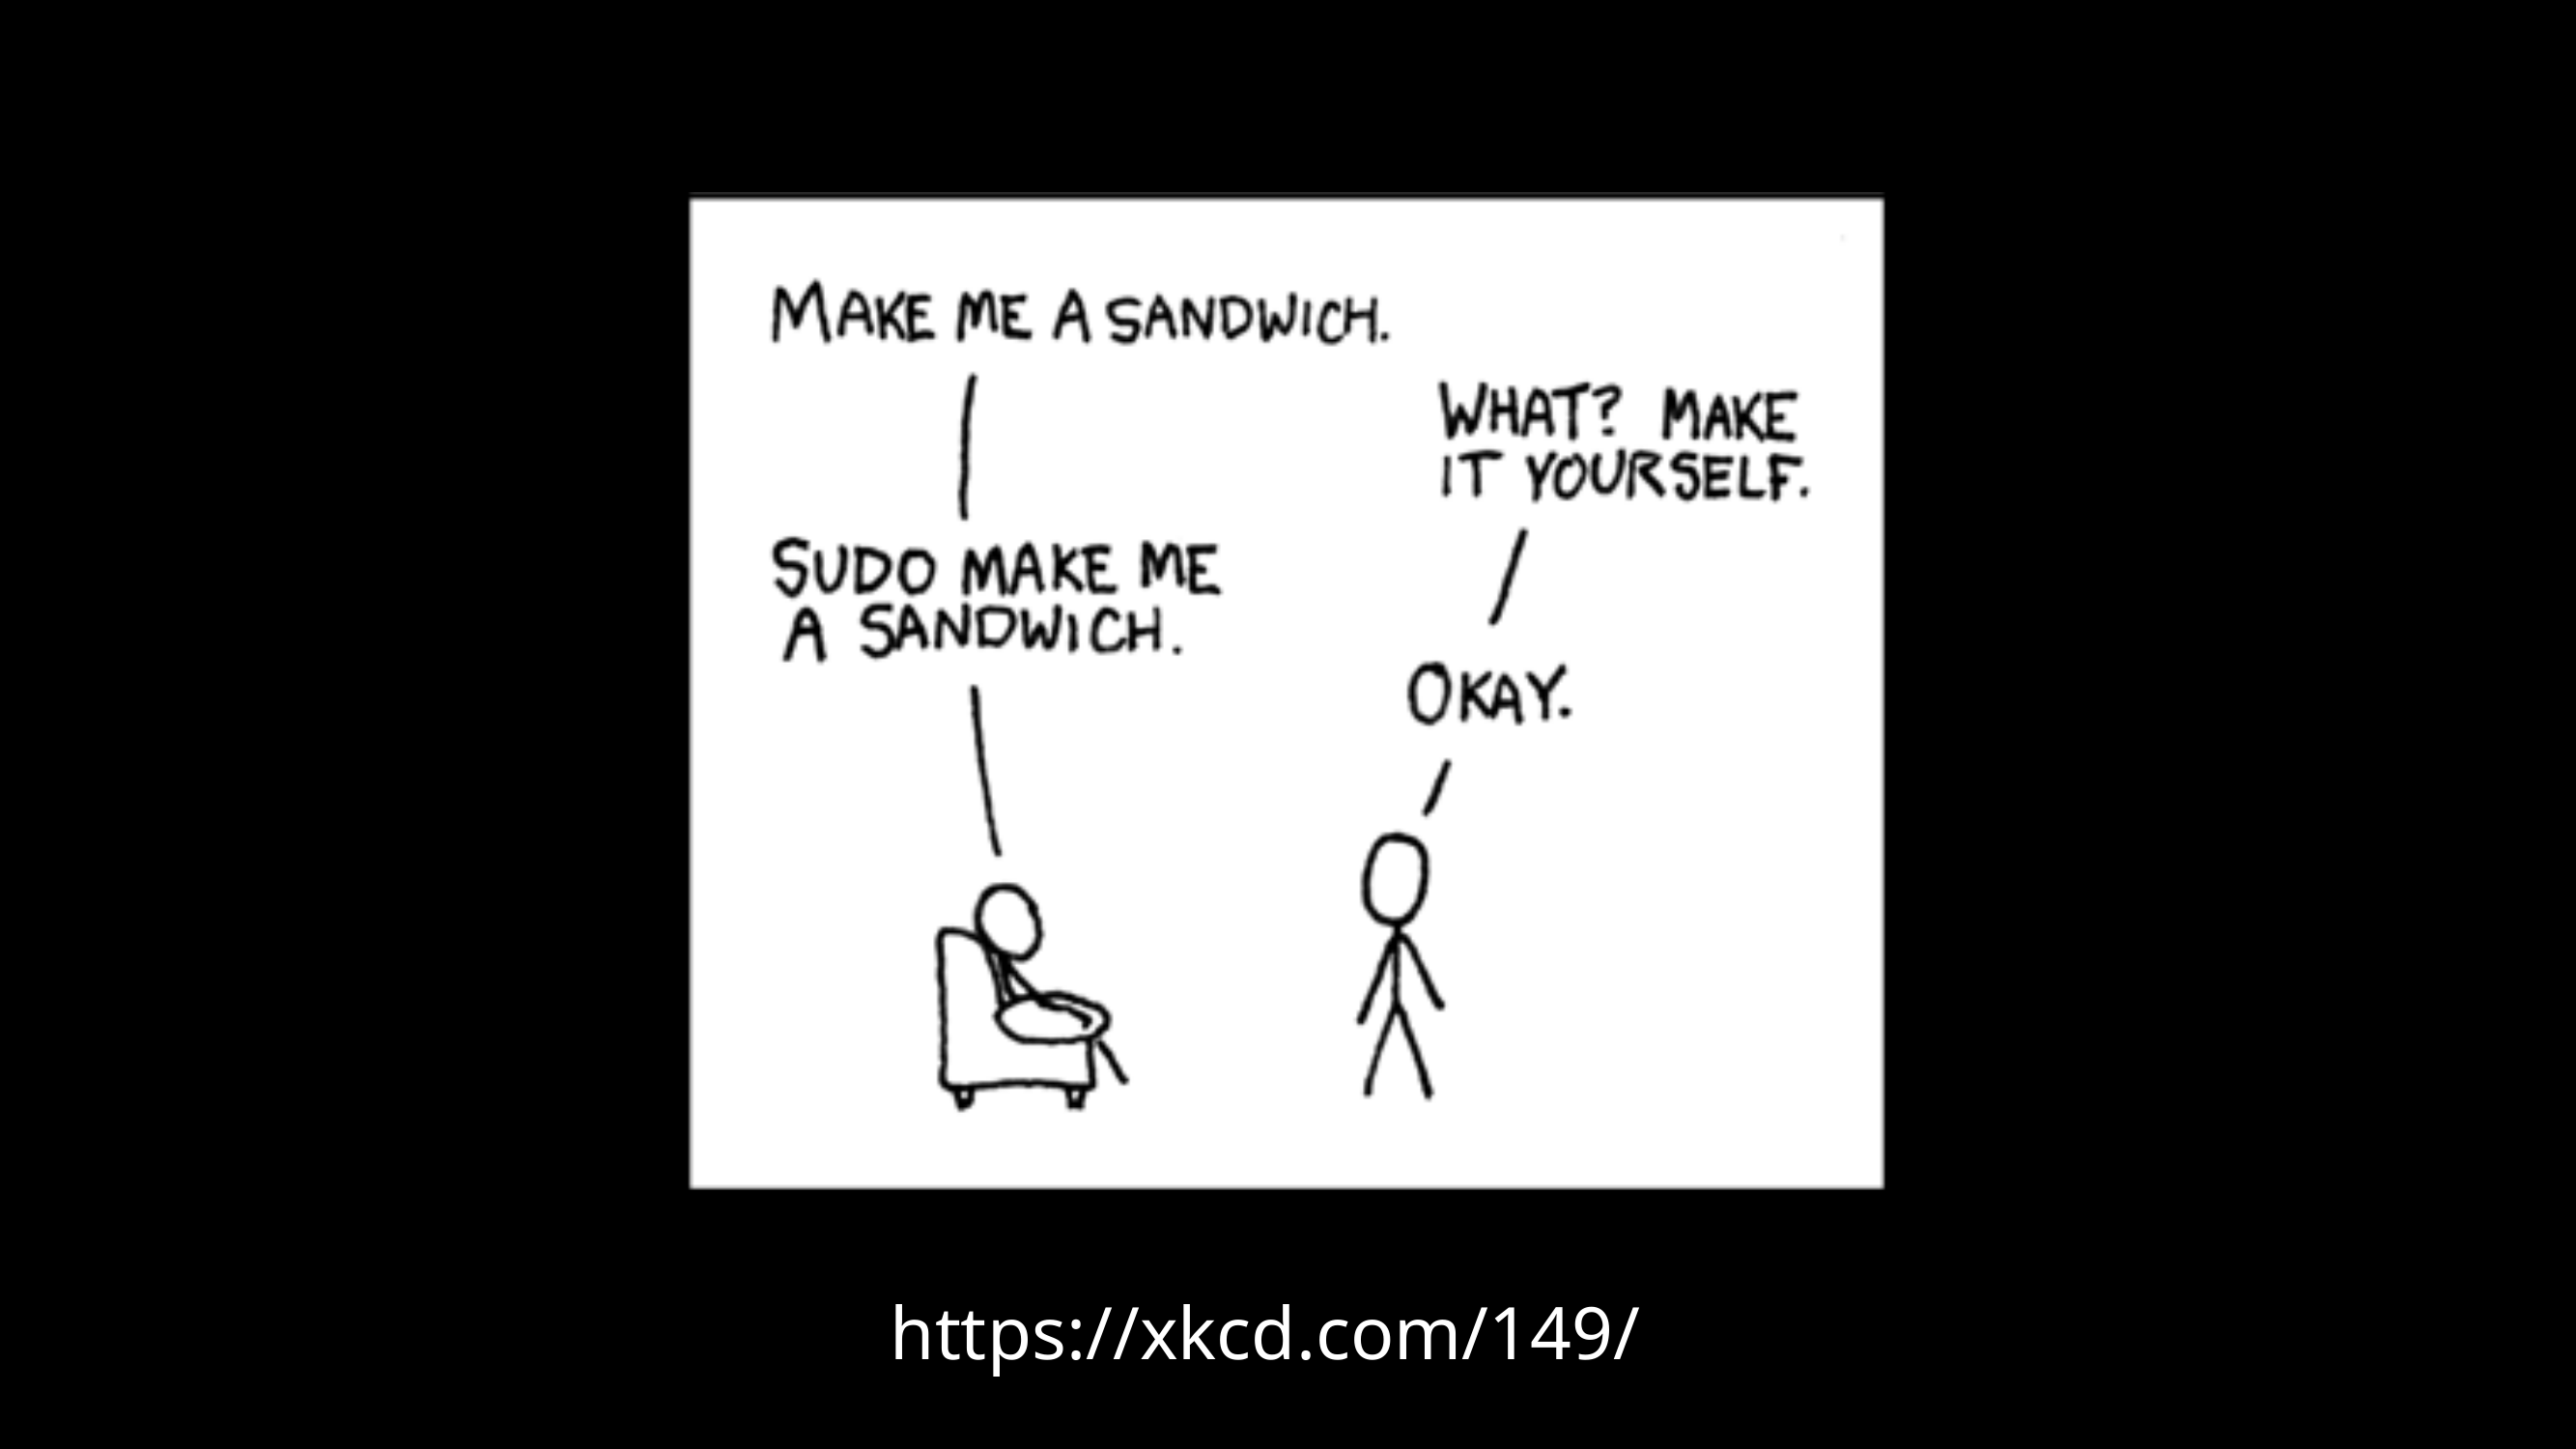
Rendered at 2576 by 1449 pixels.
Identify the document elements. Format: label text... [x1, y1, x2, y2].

text_box https://xkcd.com/149/ [876, 1279, 1656, 1382]
picture [684, 192, 1892, 1197]
